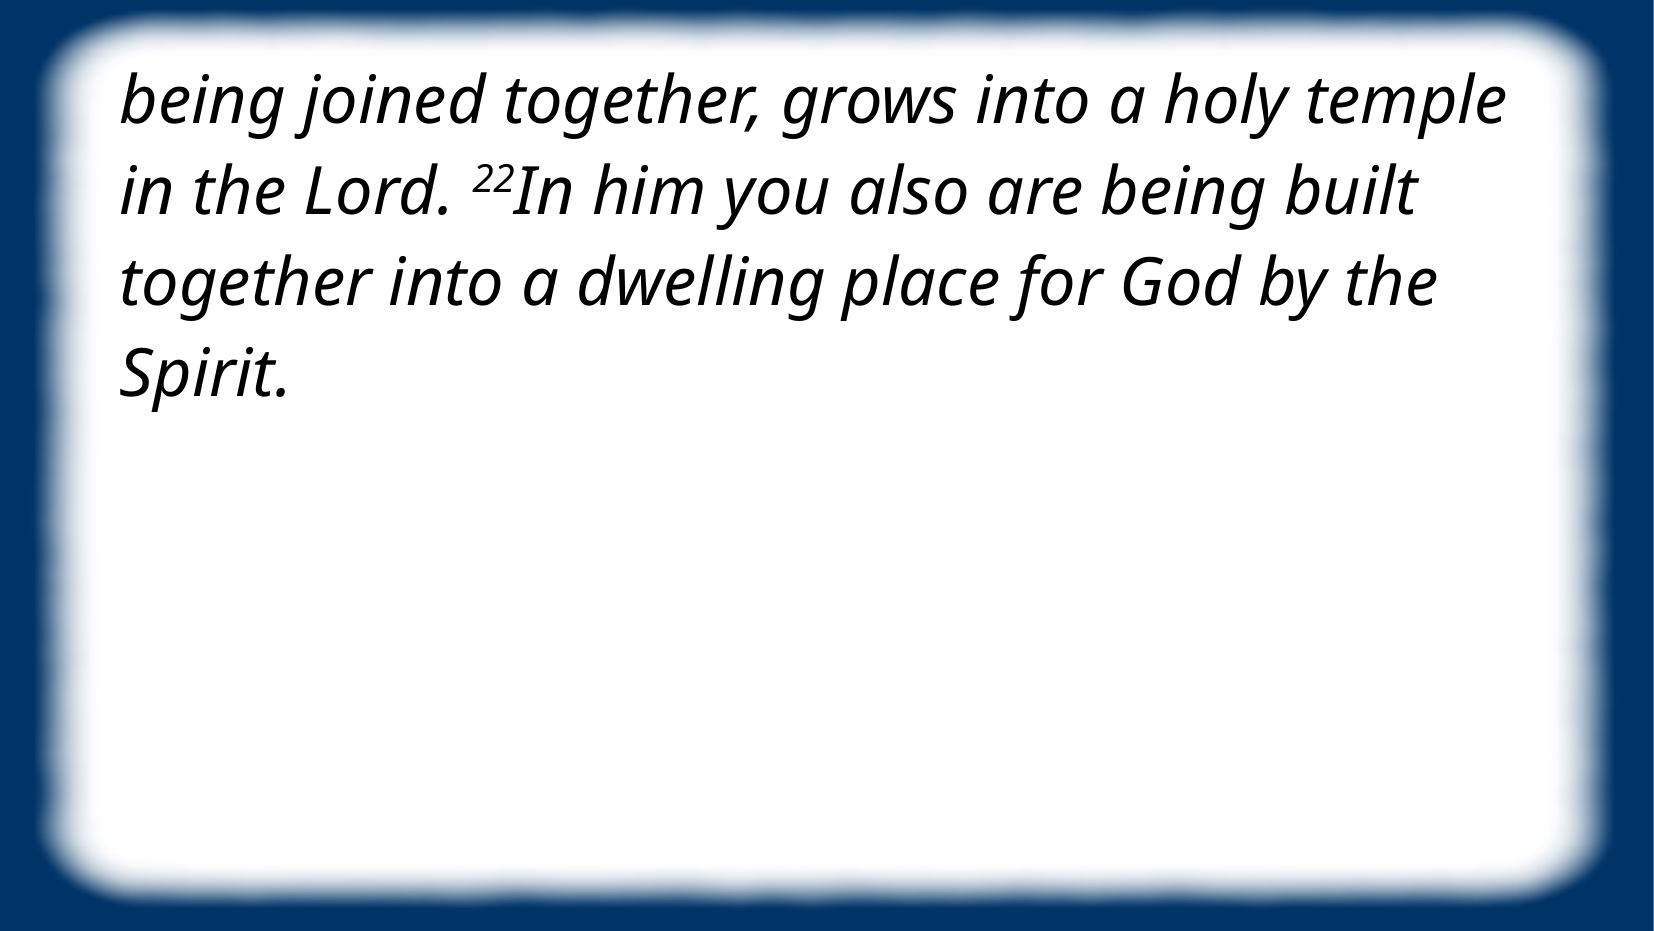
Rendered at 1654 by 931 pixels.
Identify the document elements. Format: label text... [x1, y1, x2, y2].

picture [0, 0, 1654, 931]
text_box being joined together, grows into a holy temple in the Lord. 22In him you also are being built together into a dwelling place for God by the Spirit. [105, 45, 1561, 436]
